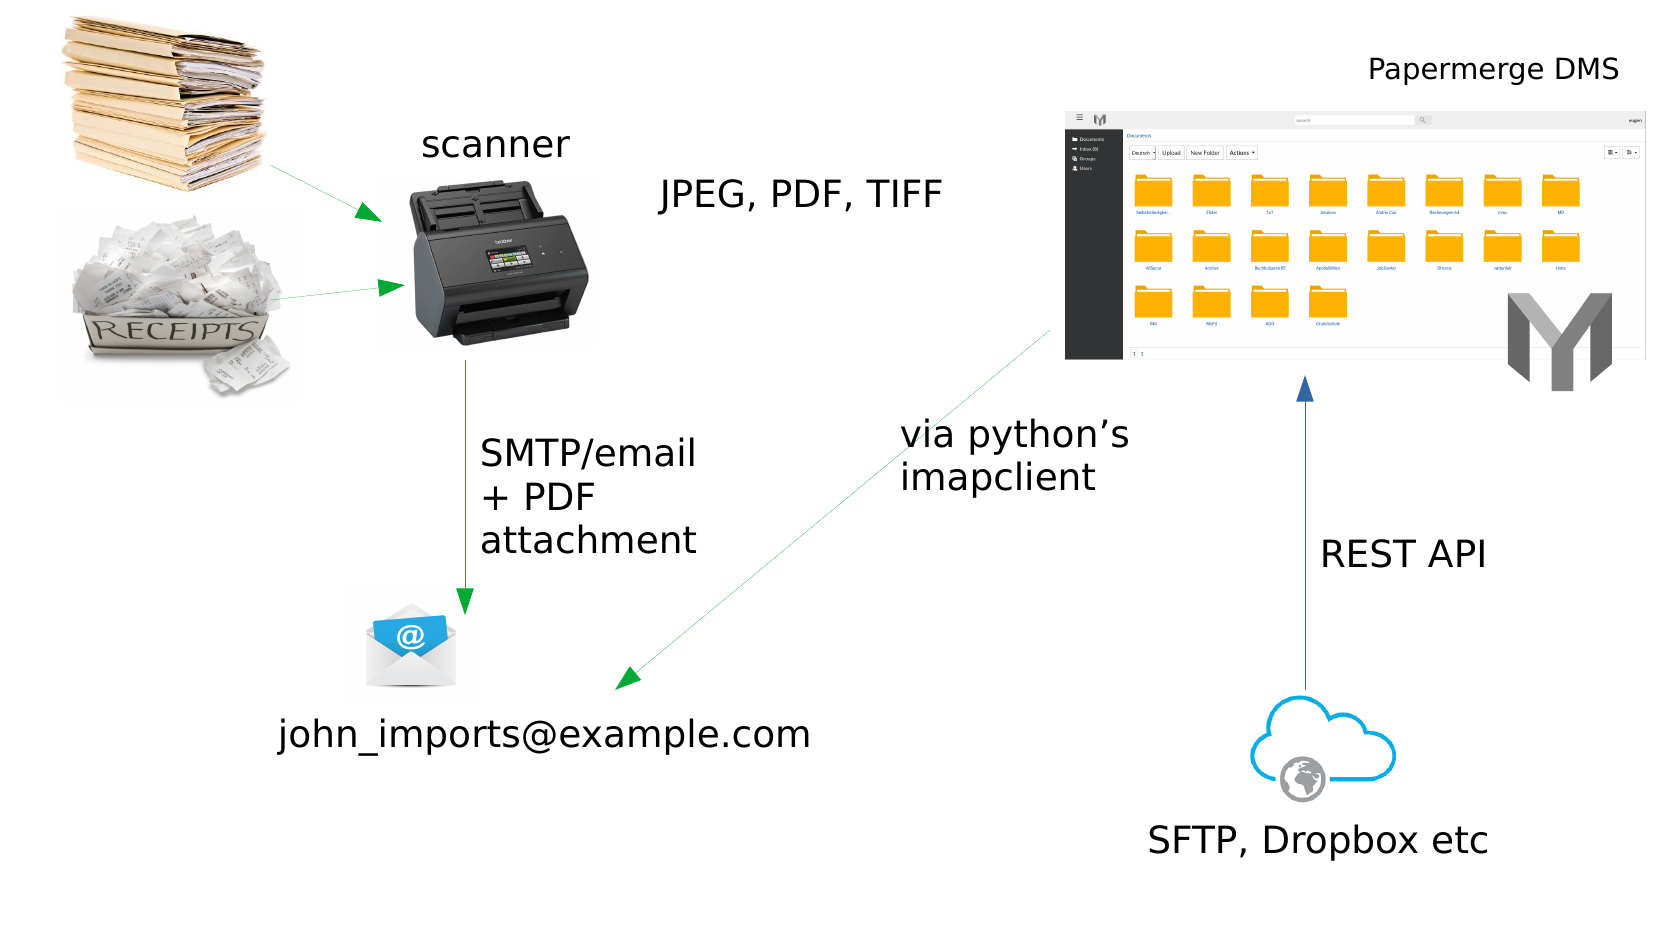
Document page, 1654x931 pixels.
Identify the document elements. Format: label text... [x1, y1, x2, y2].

picture [375, 179, 599, 347]
text_box Papermerge DMS [1353, 45, 1636, 95]
text_box scanner [406, 115, 586, 175]
text_box via python’s imapclient [885, 405, 1146, 507]
text_box REST API [1305, 525, 1503, 584]
text_box JPEG, PDF, TIFF [645, 165, 959, 224]
picture [60, 209, 301, 403]
text_box john_imports@example.com [263, 705, 856, 781]
picture [1065, 111, 1646, 401]
picture [60, 0, 272, 203]
text_box SMTP/email + PDF attachment [465, 424, 751, 571]
picture [345, 587, 477, 705]
picture [1235, 673, 1411, 811]
text_box SFTP, Dropbox etc [1132, 811, 1606, 871]
